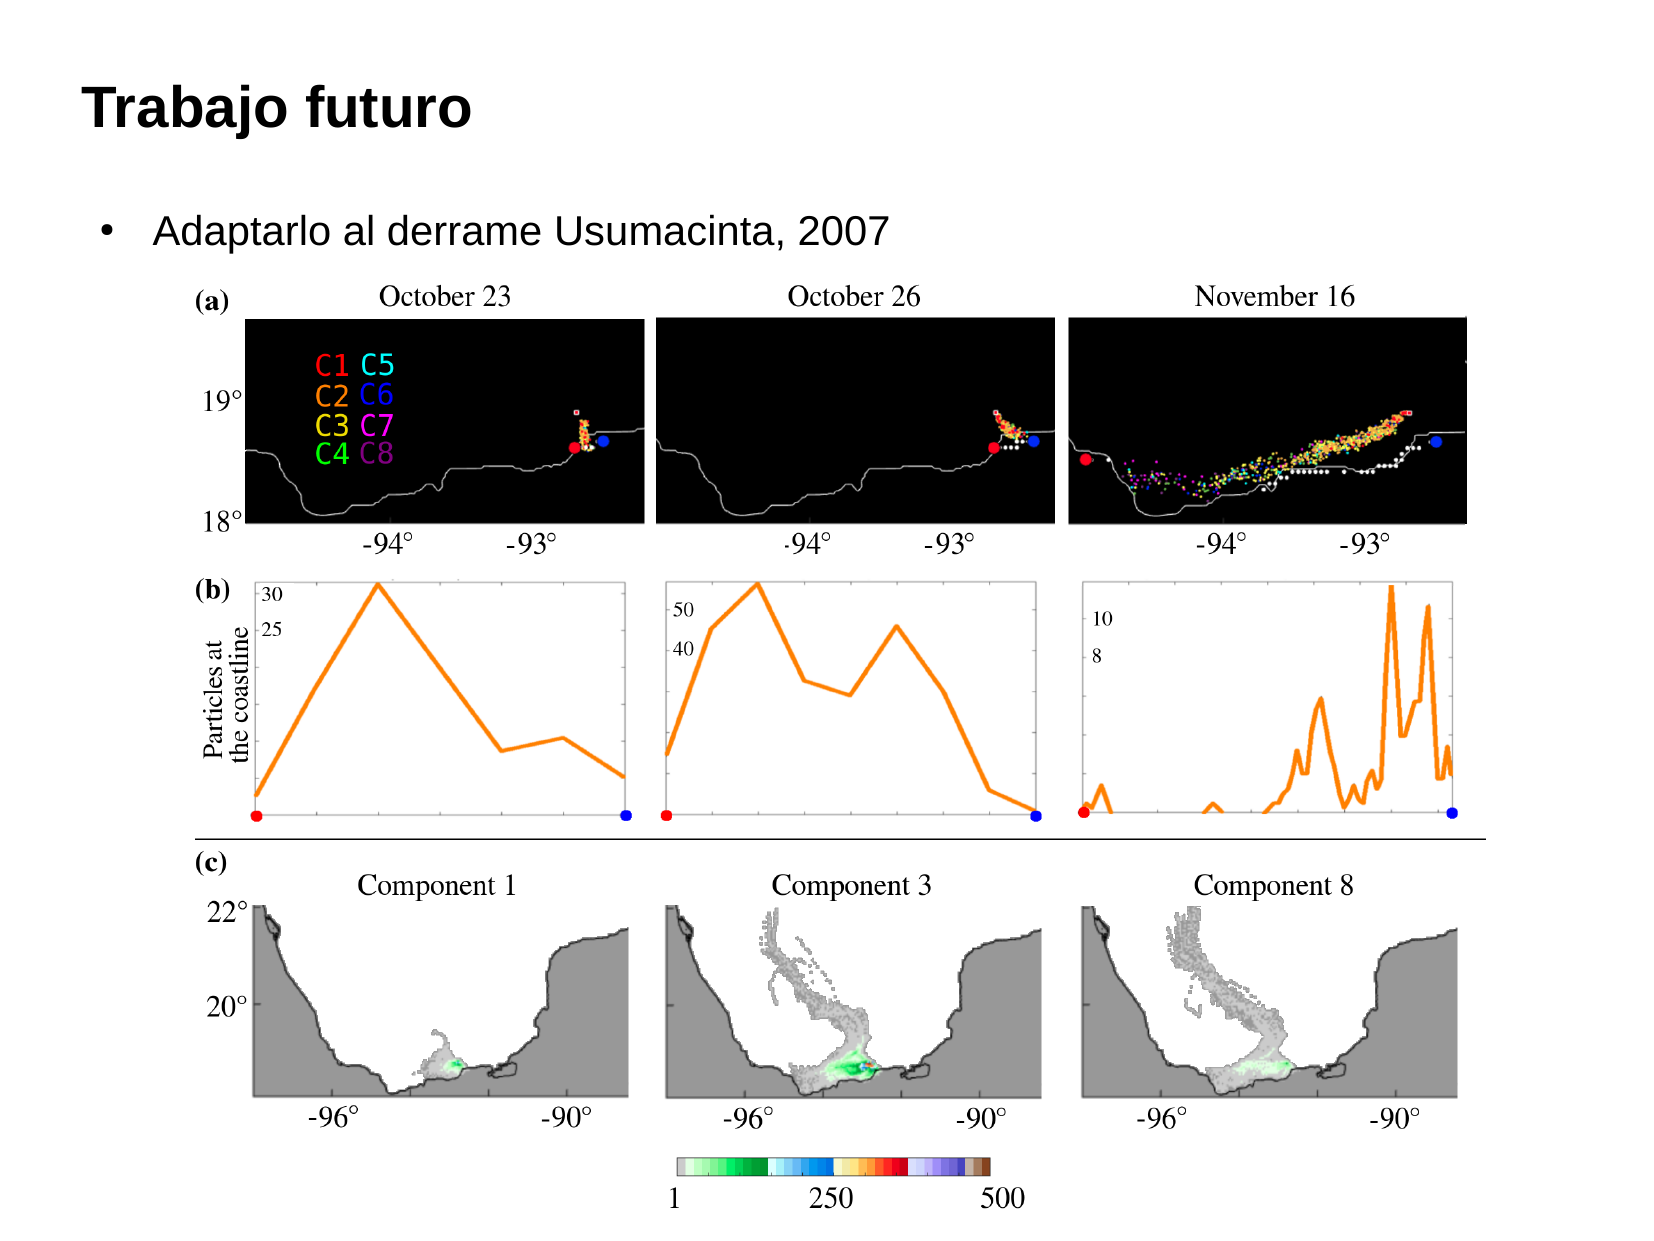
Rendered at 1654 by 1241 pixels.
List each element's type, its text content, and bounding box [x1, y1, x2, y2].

list Adaptarlo al derrame Usumacinta, 2007 [81, 207, 1570, 1026]
title Trabajo futuro [81, 49, 1570, 166]
picture [195, 284, 1486, 1212]
